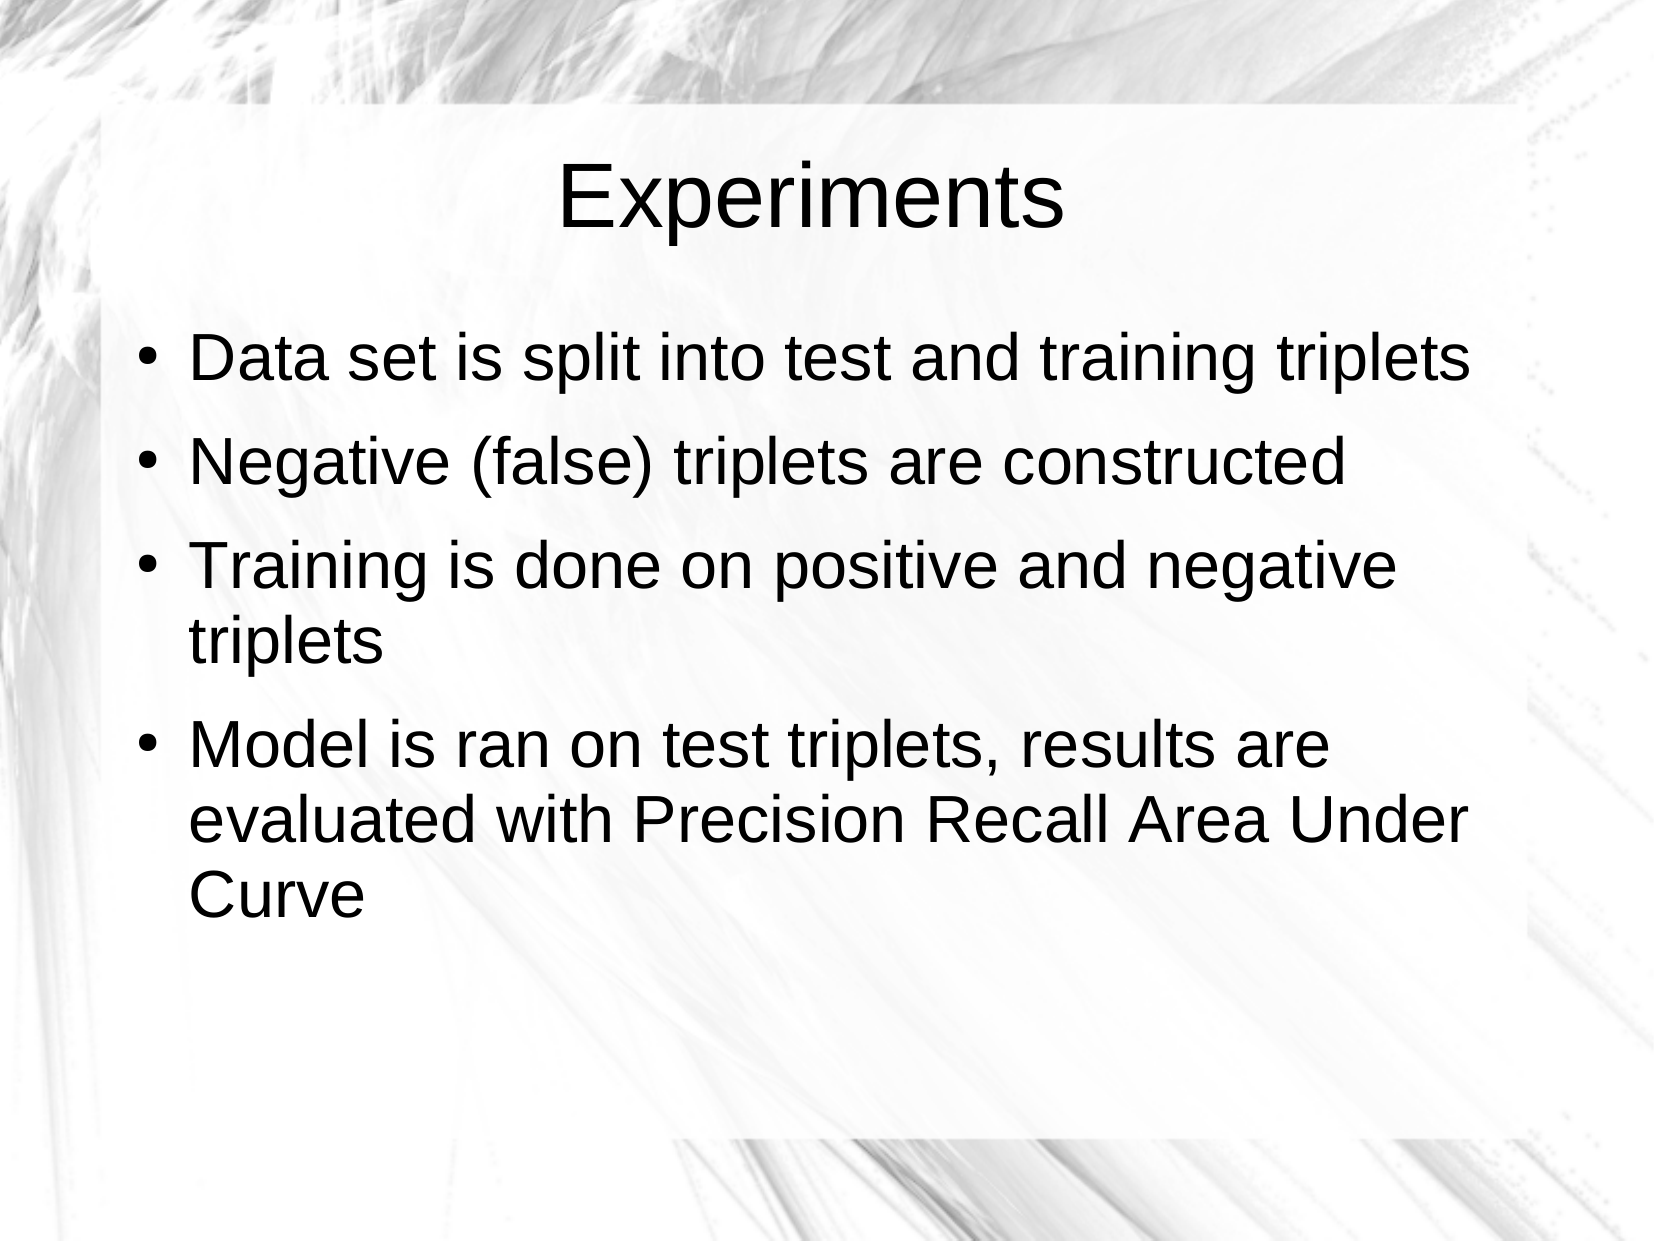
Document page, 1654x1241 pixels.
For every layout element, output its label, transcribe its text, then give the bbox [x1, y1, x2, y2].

title Experiments [118, 112, 1506, 281]
list Data set is split into test and training triplets Negative (false) triplets are constructed Training is done on positive and negative triplets Model is ran on test triplets, results are evaluated with Precision Recall Area Under Curve [118, 319, 1571, 945]
picture [0, 0, 1654, 1241]
